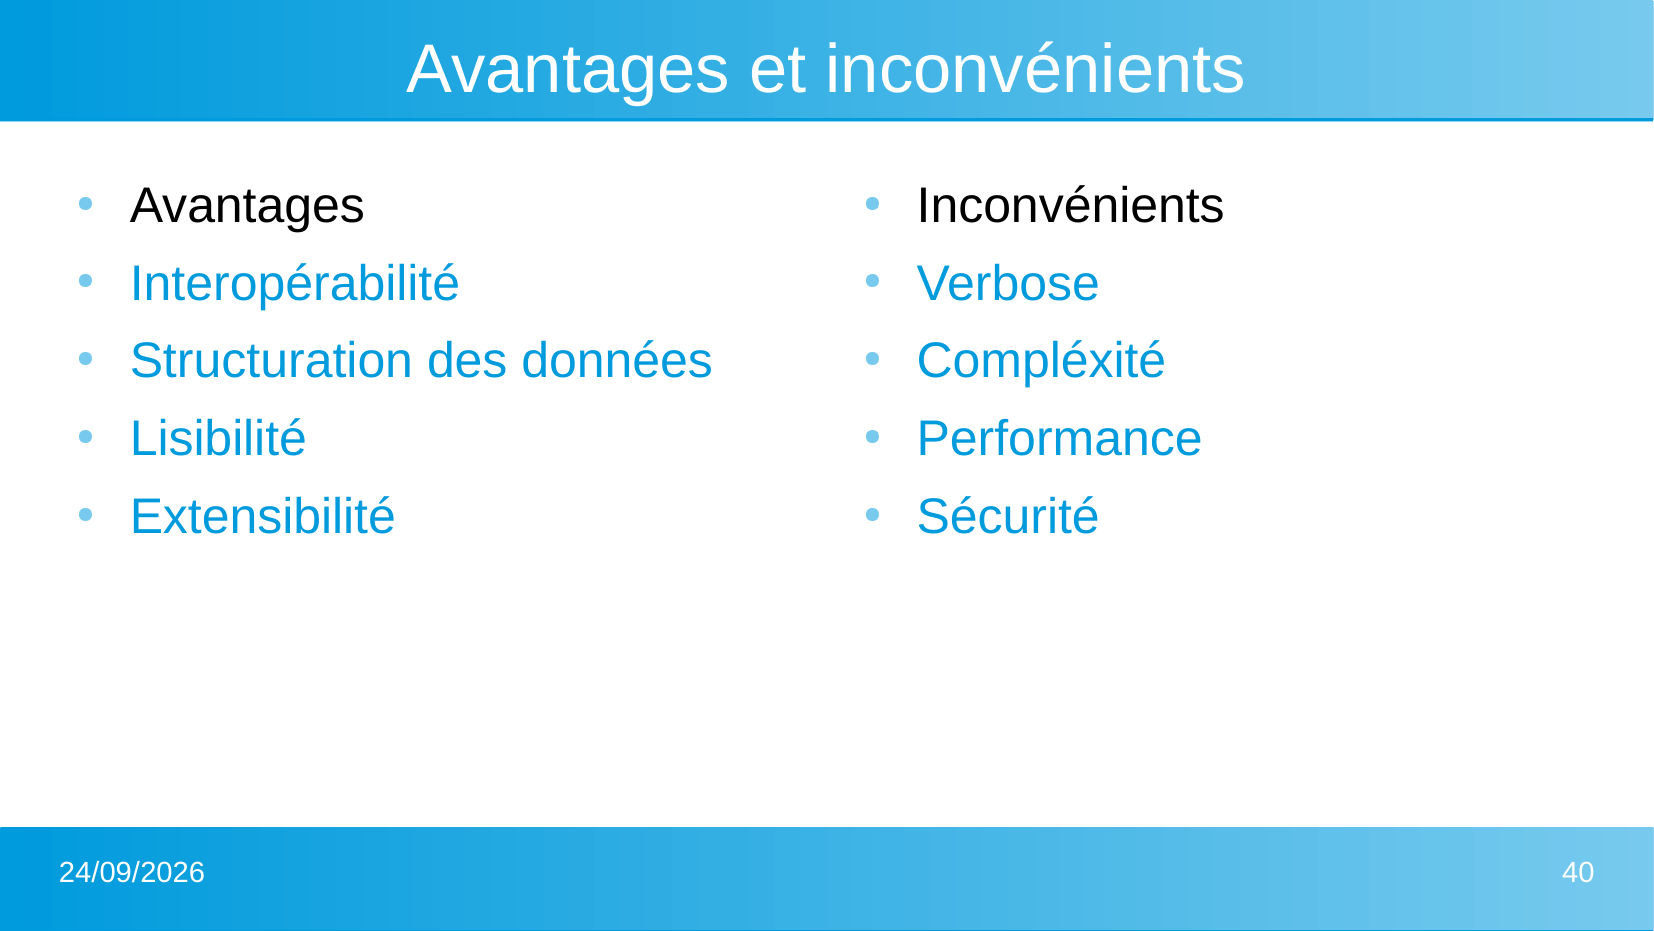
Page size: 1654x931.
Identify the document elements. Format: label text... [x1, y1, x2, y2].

list Avantages Interopérabilité Structuration des données Lisibilité Extensibilité [58, 177, 809, 768]
title Avantages et inconvénients [58, 29, 1595, 108]
list Inconvénients Verbose Compléxité Performance Sécurité [845, 177, 1595, 768]
